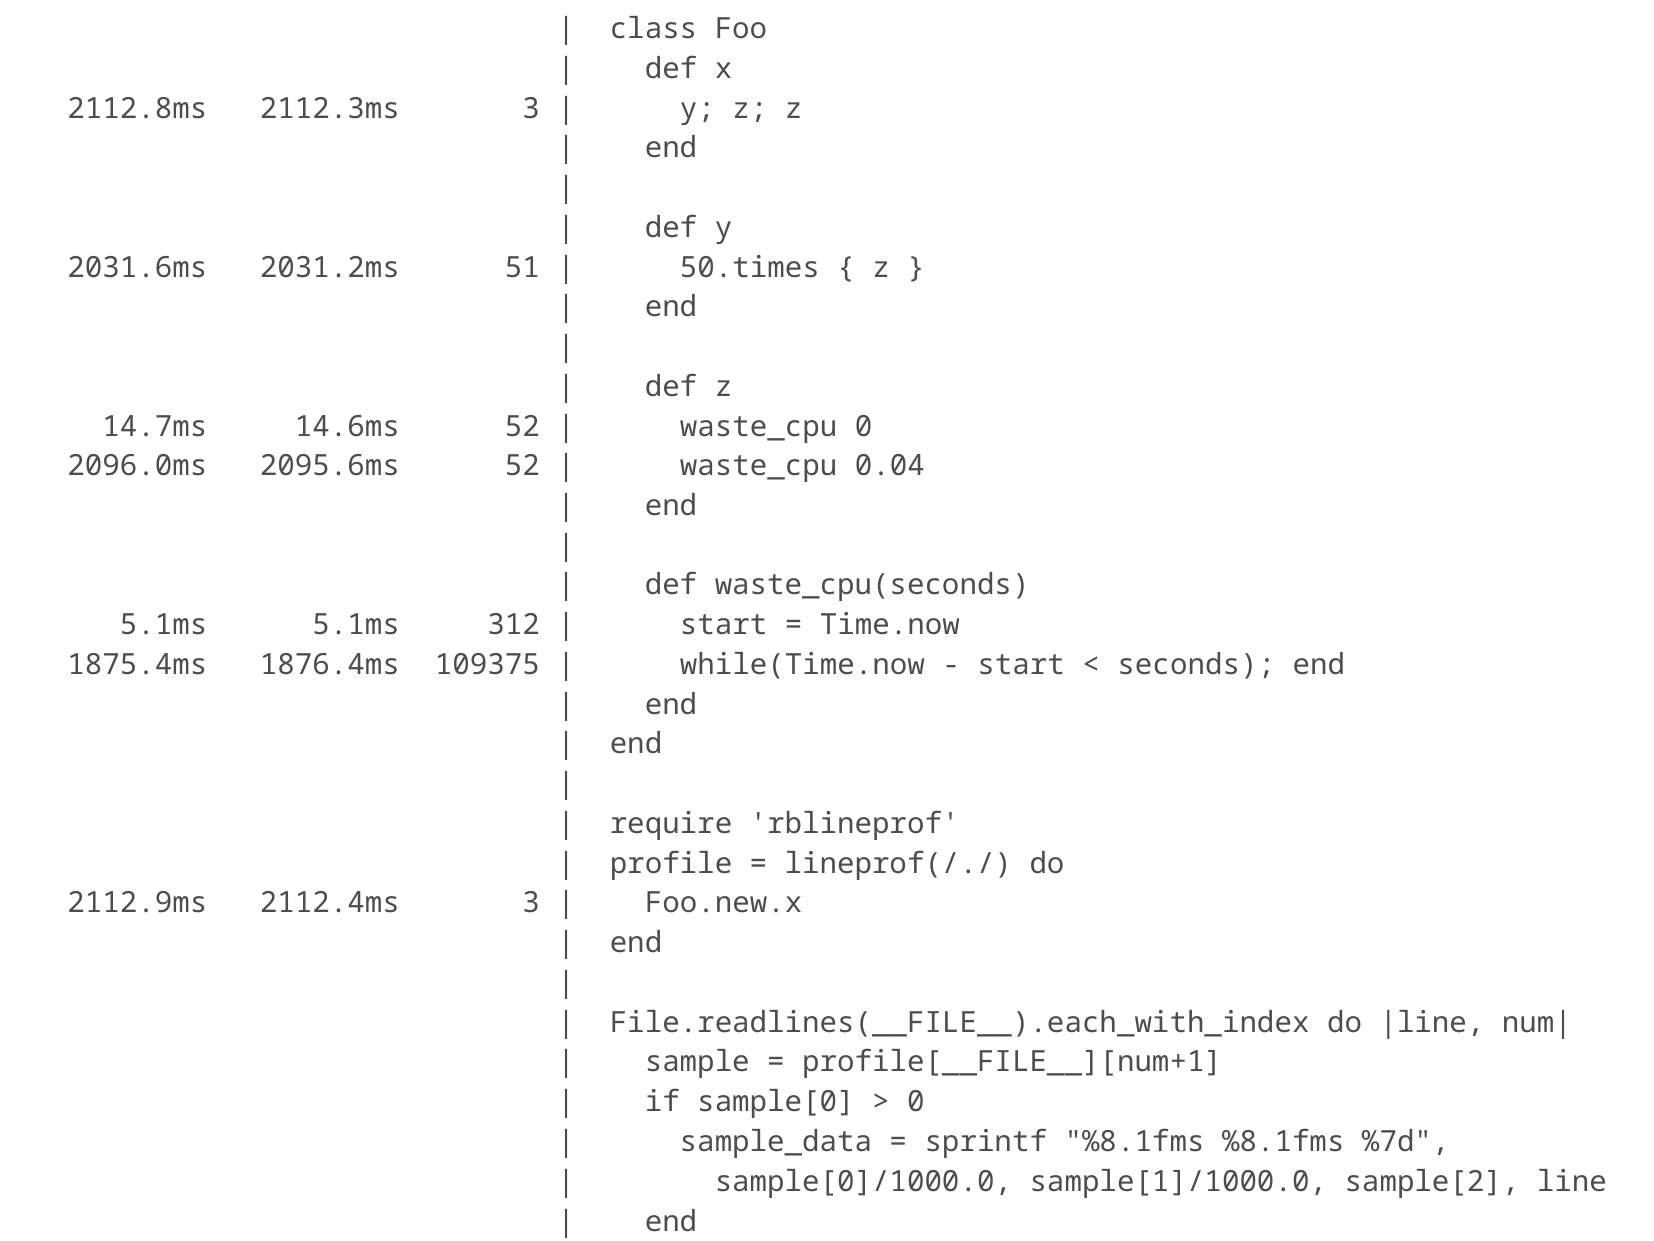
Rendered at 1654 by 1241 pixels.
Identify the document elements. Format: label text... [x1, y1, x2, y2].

text_box | class Foo | def x 2112.8ms 2112.3ms 3 | y; z; z | end | | def y 2031.6ms 2031.2ms 51 | 50.times { z } | end | | def z 14.7ms 14.6ms 52 | waste_cpu 0 2096.0ms 2095.6ms 52 | waste_cpu 0.04 | end | | def waste_cpu(seconds) 5.1ms 5.1ms 312 | start = Time.now 1875.4ms 1876.4ms 109375 | while(Time.now - start < seconds); end | end | end | | require 'rblineprof' | profile = lineprof(/./) do 2112.9ms 2112.4ms 3 | Foo.new.x | end | | File.readlines(__FILE__).each_with_index do |line, num| | sample = profile[__FILE__][num+1] | if sample[0] > 0 | sample_data = sprintf "%8.1fms %8.1fms %7d", | sample[0]/1000.0, sample[1]/1000.0, sample[2], line | end | printf "%30s | %s", sample_data, line | end [0, 0, 1653, 1241]
